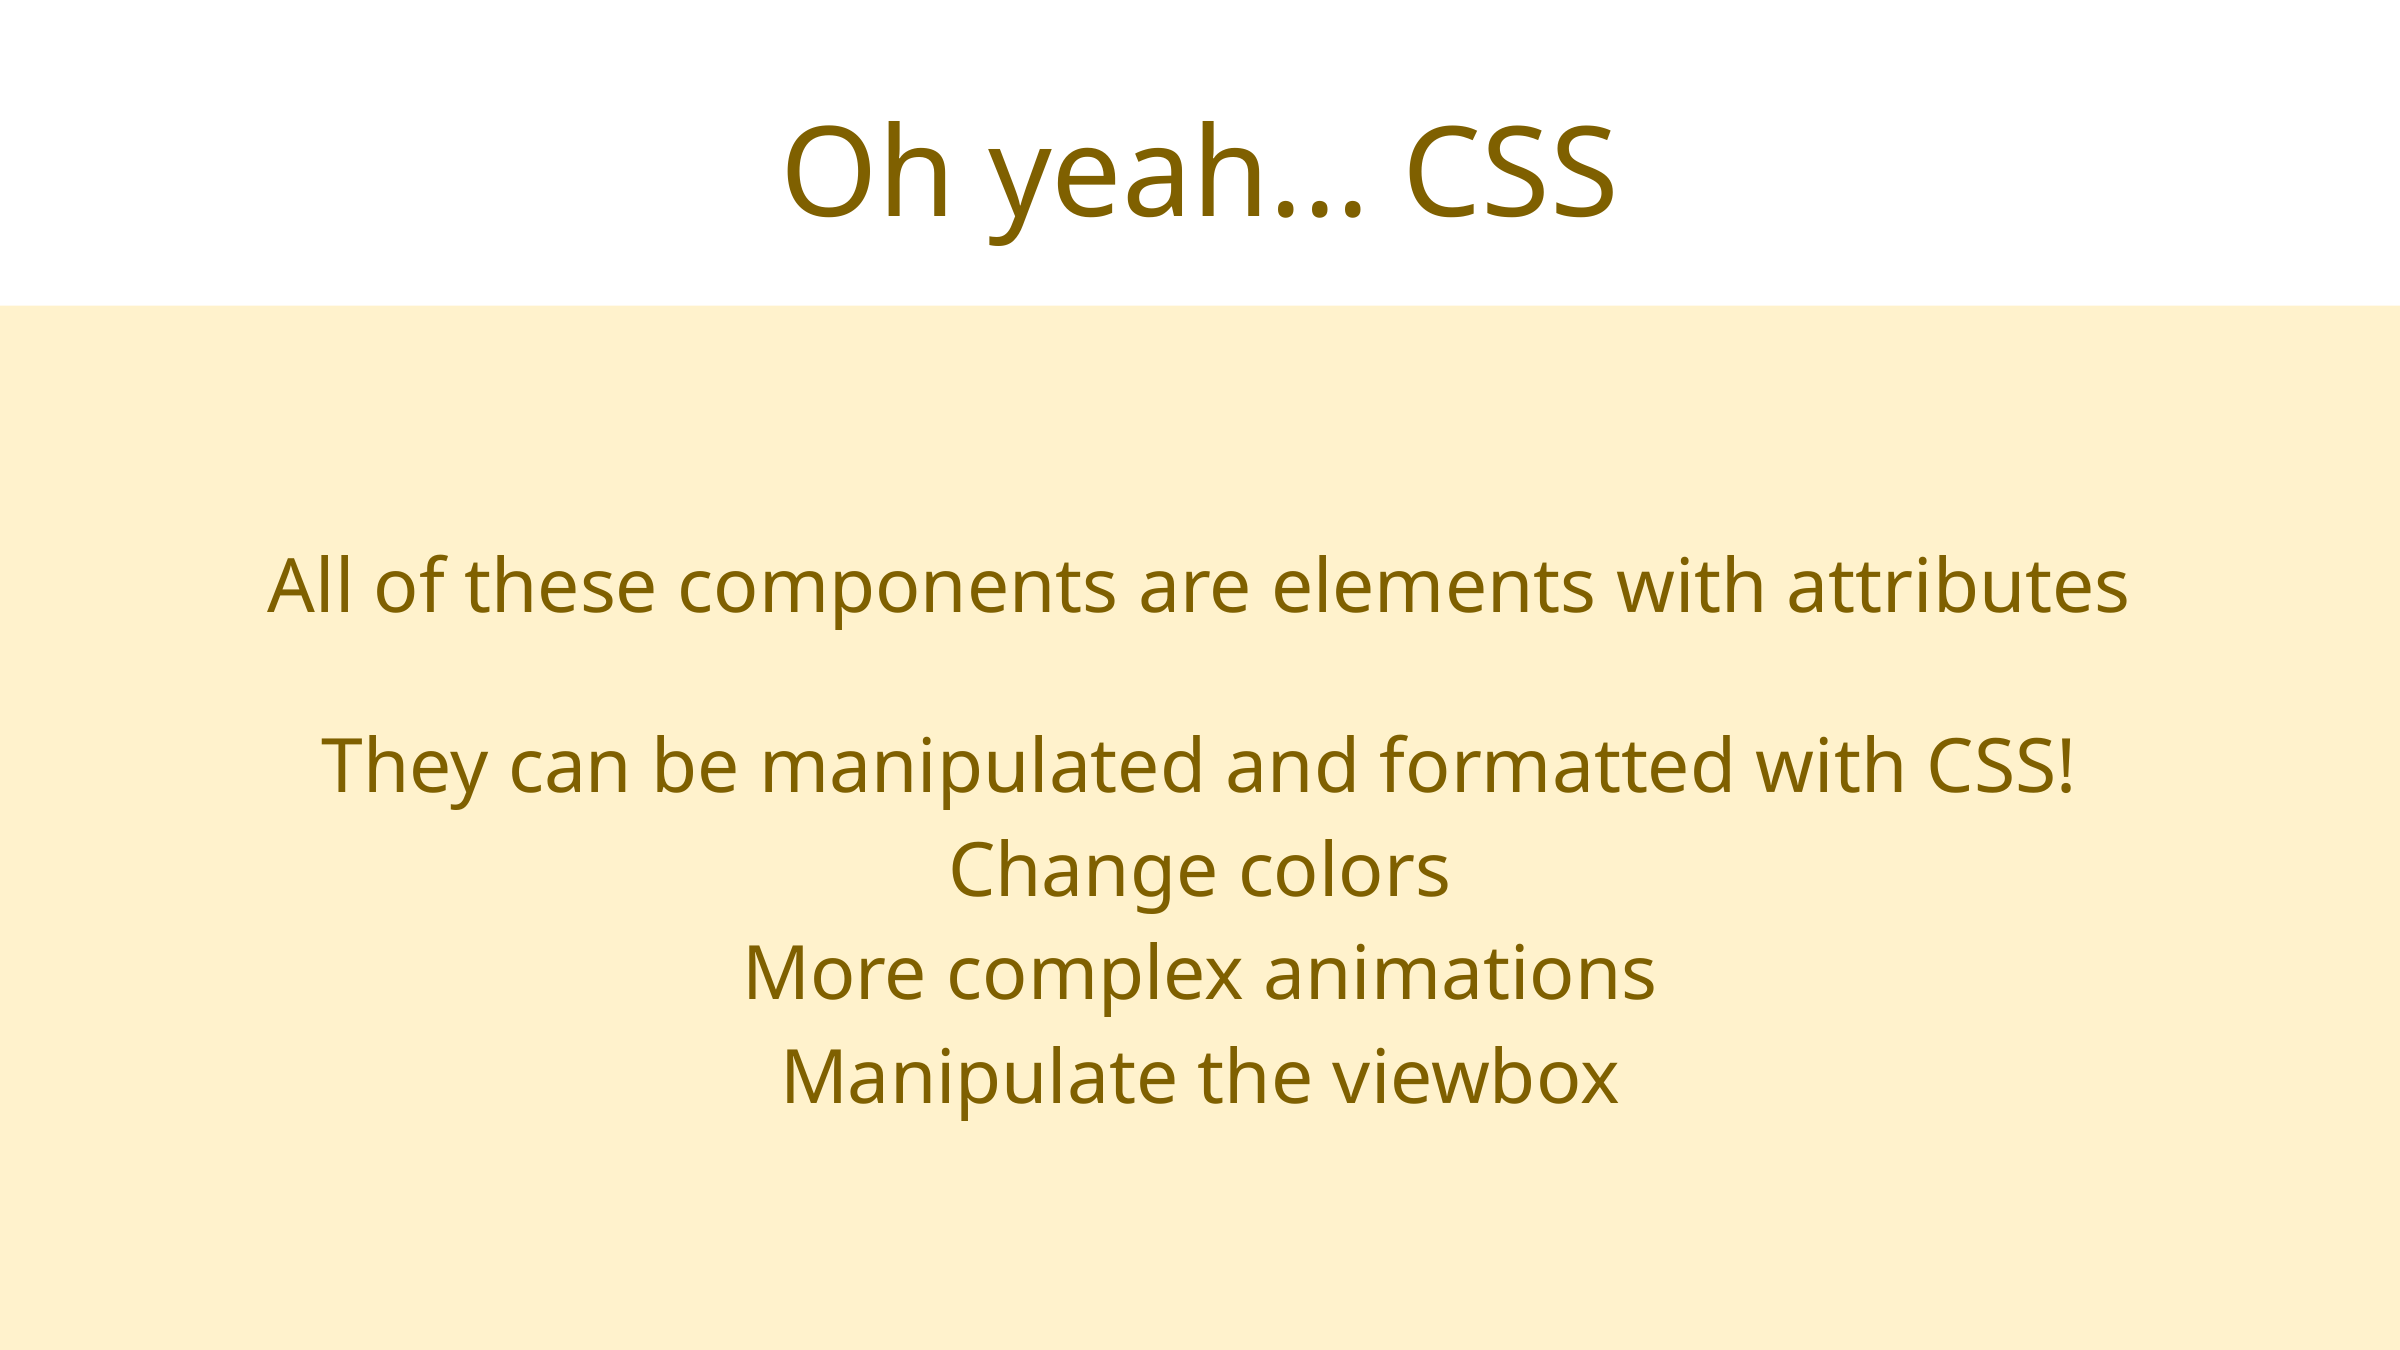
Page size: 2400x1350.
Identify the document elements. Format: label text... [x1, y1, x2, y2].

text_box All of these components are elements with attributes They can be manipulated and formatted with CSS! Change colors More complex animations Manipulate the viewbox [0, 305, 2400, 1350]
text_box Oh yeah... CSS [120, 53, 2280, 280]
